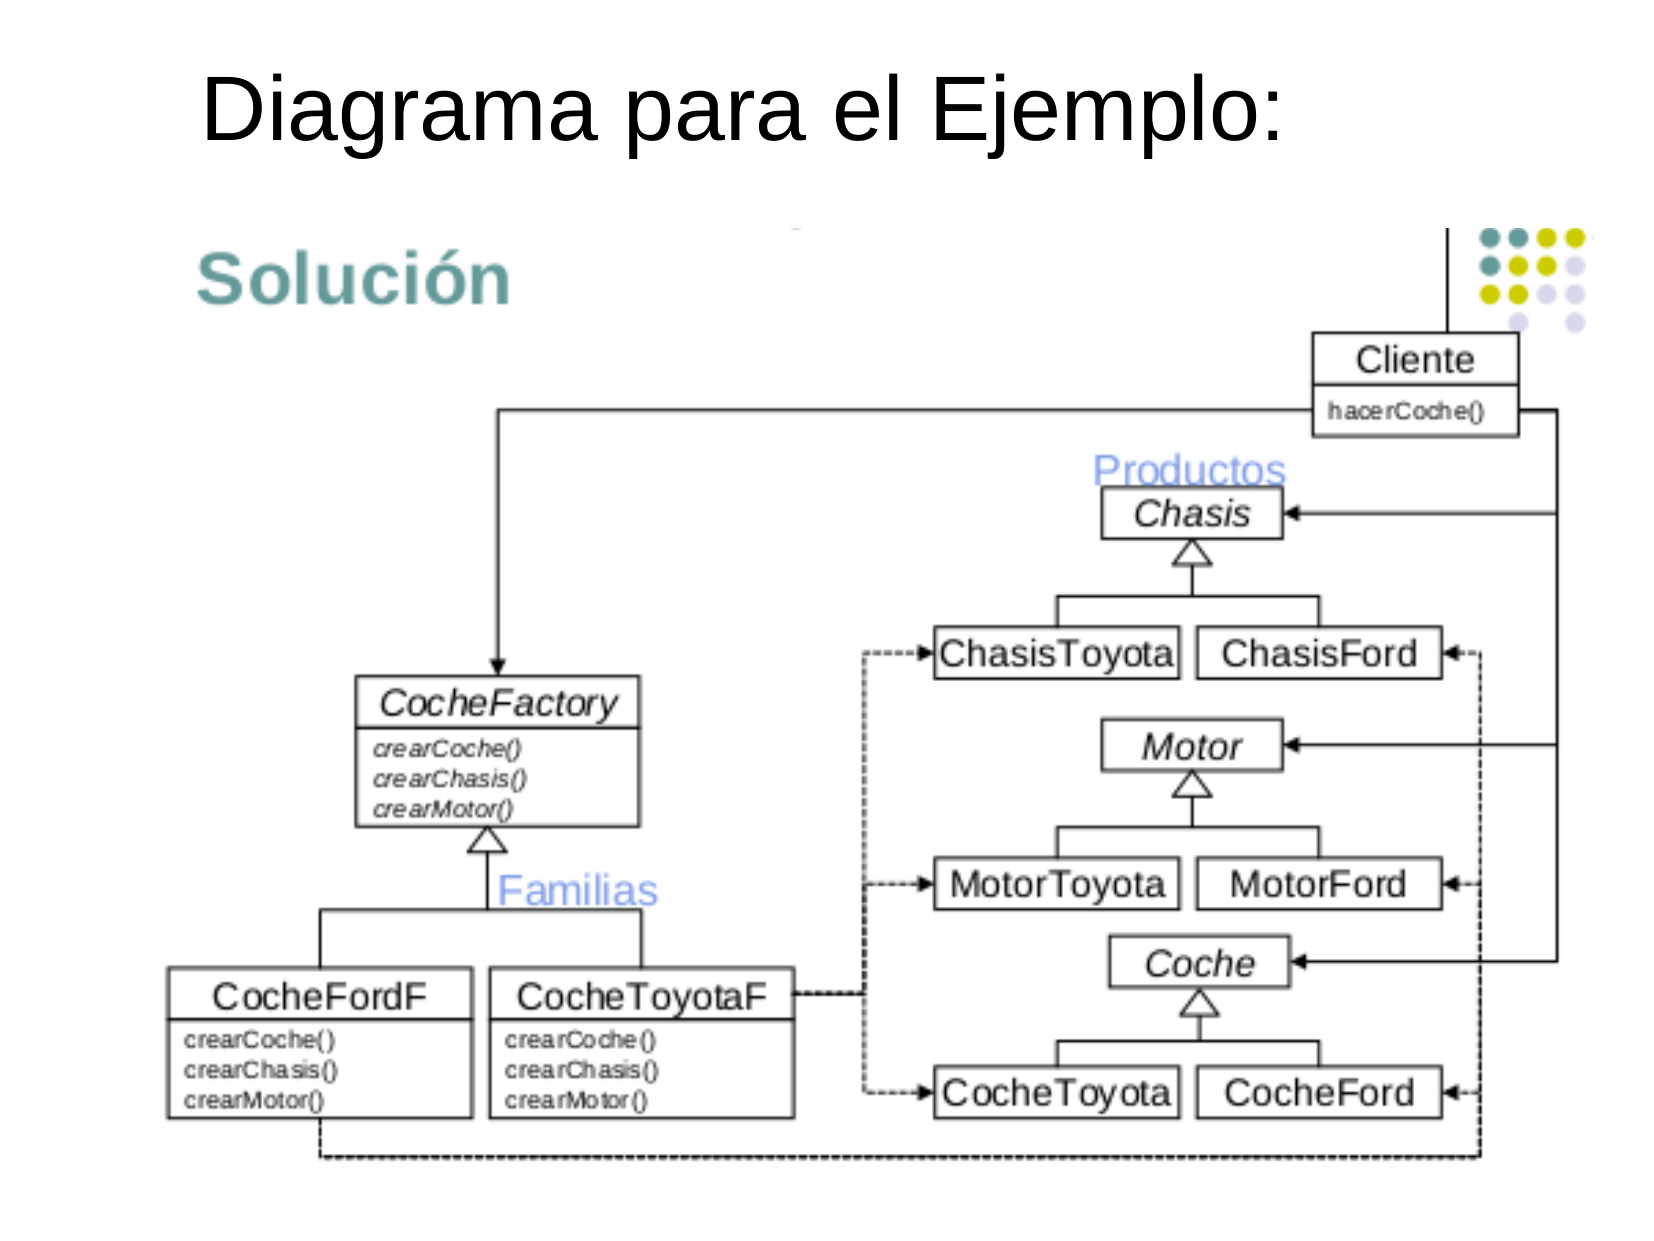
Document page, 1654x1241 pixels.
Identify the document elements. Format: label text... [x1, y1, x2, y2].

title Diagrama para el Ejemplo: [0, 5, 1489, 213]
picture [70, 228, 1595, 1241]
